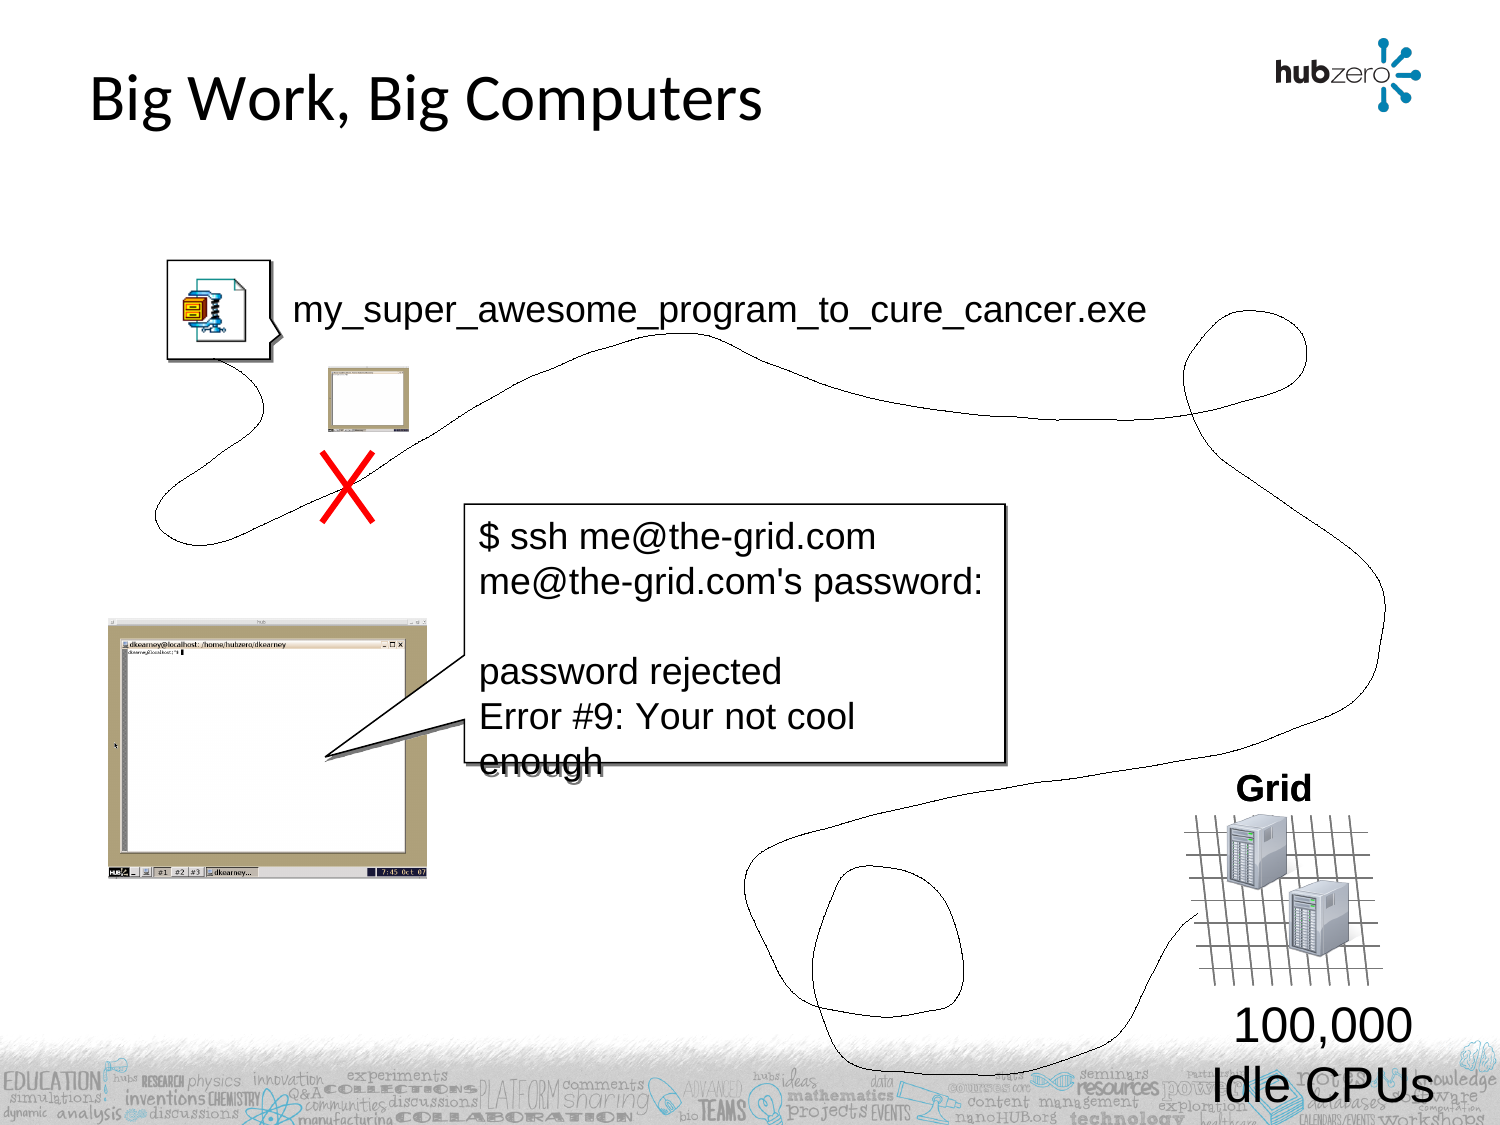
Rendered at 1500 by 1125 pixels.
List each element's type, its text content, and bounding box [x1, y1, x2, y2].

picture [108, 618, 427, 879]
text_box 100,000 Idle CPUs [1195, 985, 1451, 1121]
text_box $ ssh me@the-grid.com me@the-grid.com's password: password rejected Error #9: Your not cool enough [325, 504, 1006, 763]
picture [1272, 35, 1424, 44]
picture [175, 271, 253, 350]
title Big Work, Big Computers [75, 44, 1425, 144]
picture [328, 366, 409, 432]
picture [1215, 811, 1373, 960]
text_box [167, 260, 277, 360]
text_box my_super_awesome_program_to_cure_cancer.exe [277, 277, 1160, 338]
text_box Grid [1221, 756, 1328, 817]
picture [0, 1034, 1500, 1125]
